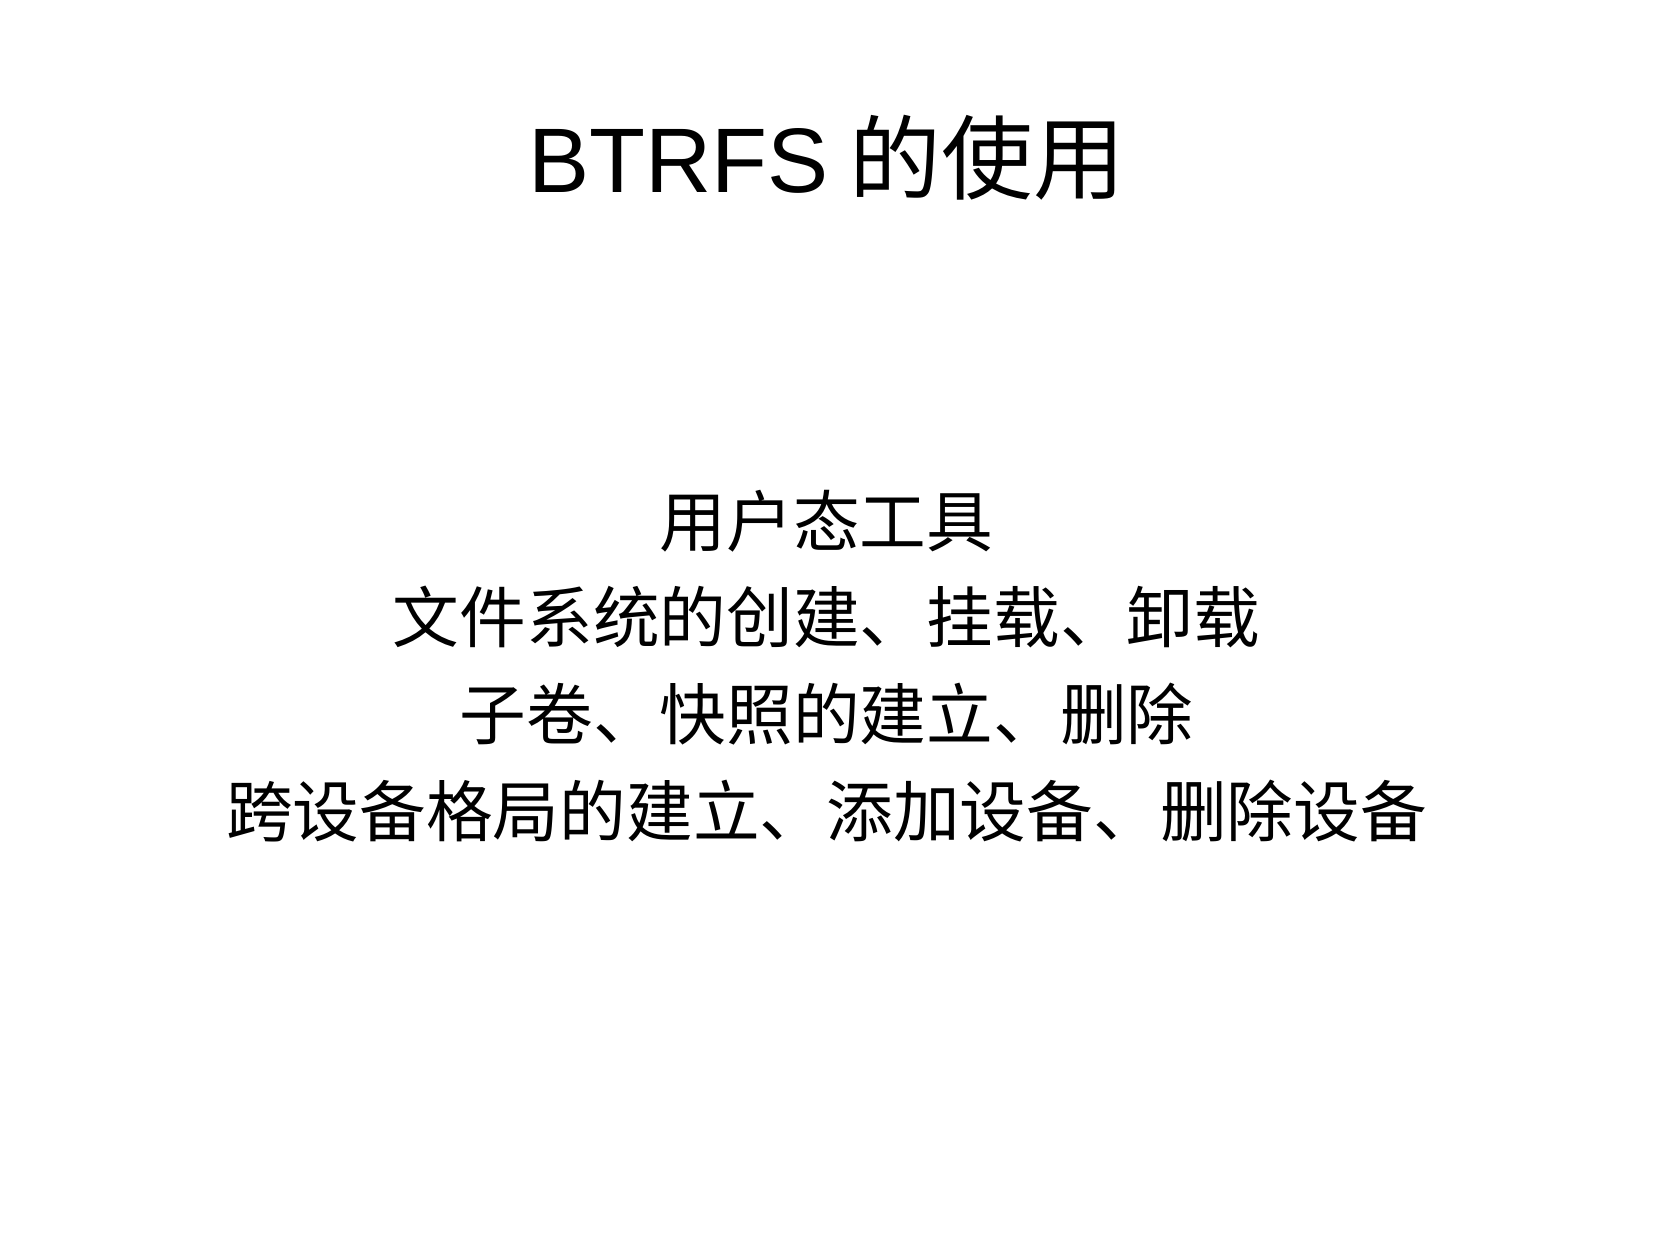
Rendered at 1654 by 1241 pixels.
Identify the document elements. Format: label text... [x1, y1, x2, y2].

title BTRFS的使用 [82, 49, 1571, 257]
subtitle 用户态工具 文件系统的创建、挂载、卸载 子卷、快照的建立、删除 跨设备格局的建立、添加设备、删除设备 [82, 297, 1571, 1102]
